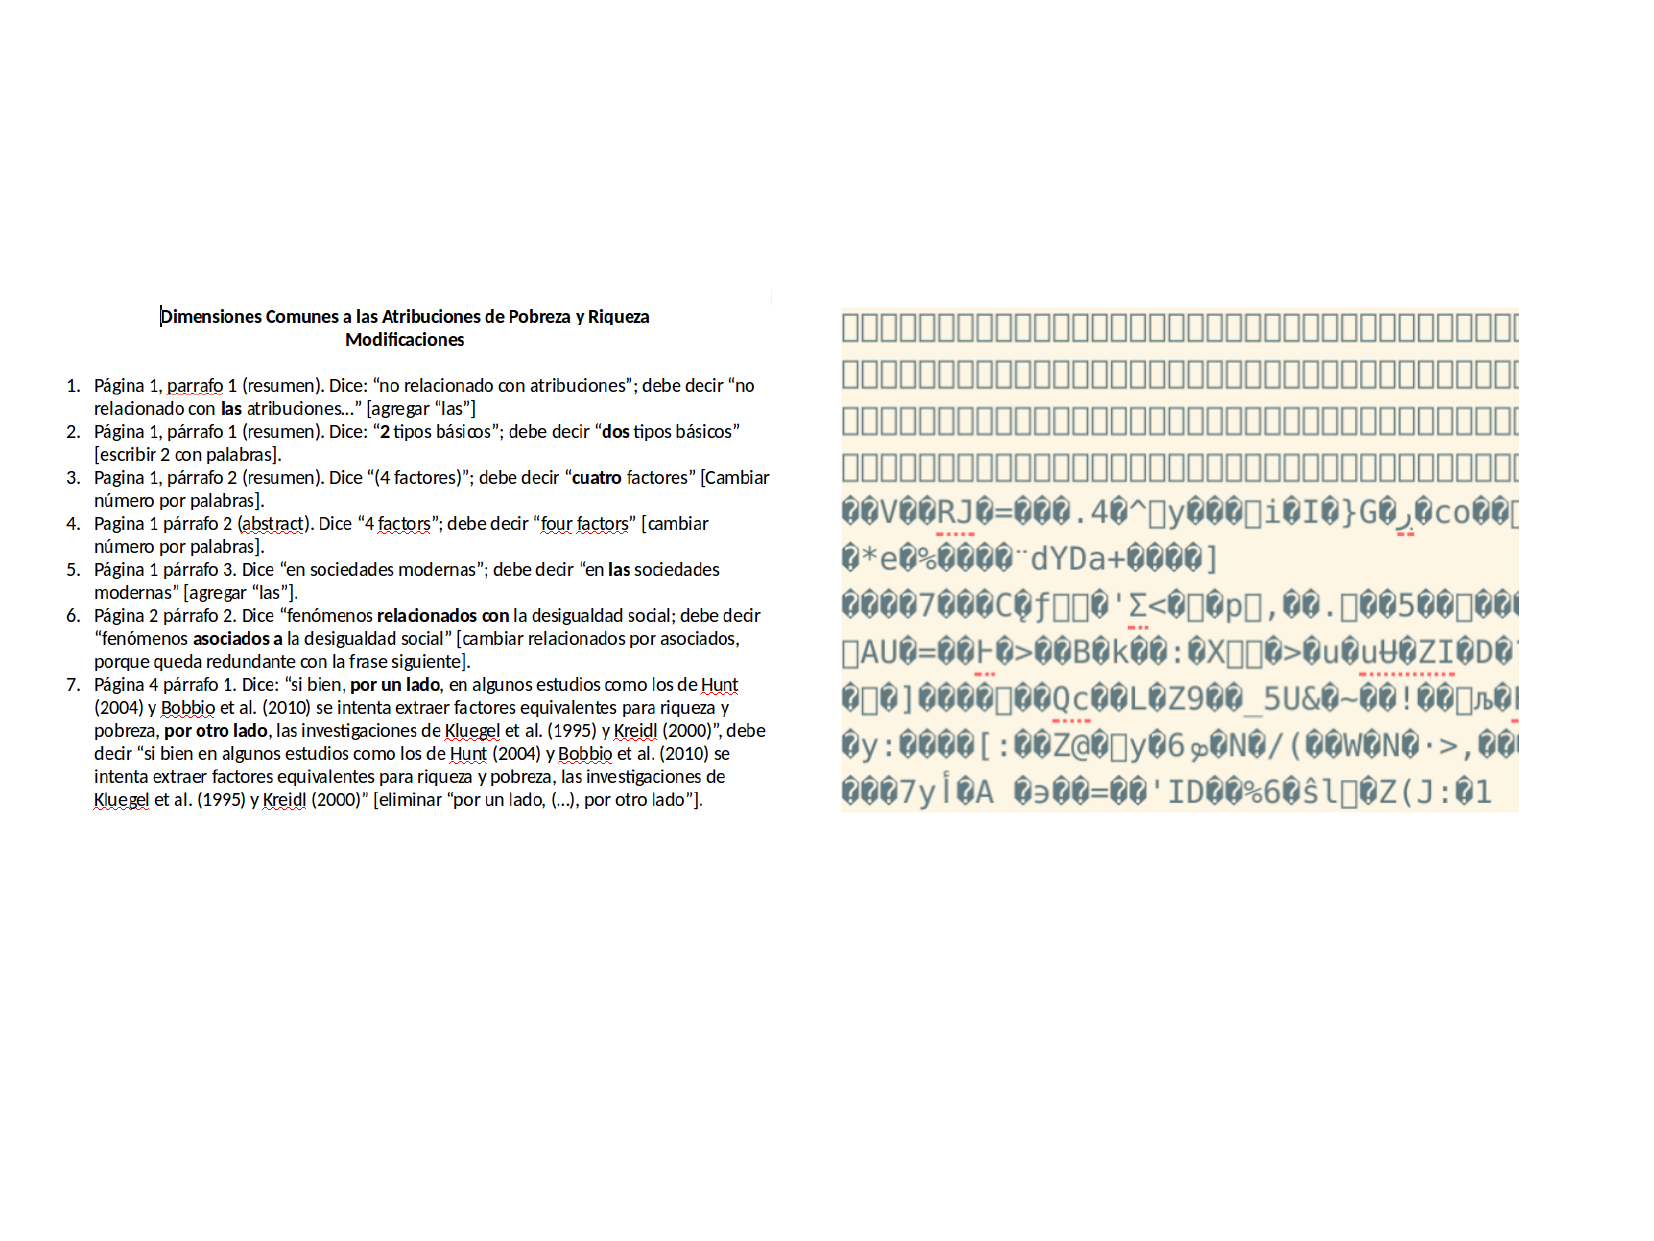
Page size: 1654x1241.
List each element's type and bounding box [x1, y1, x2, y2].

picture [59, 278, 772, 886]
picture [838, 304, 1519, 815]
